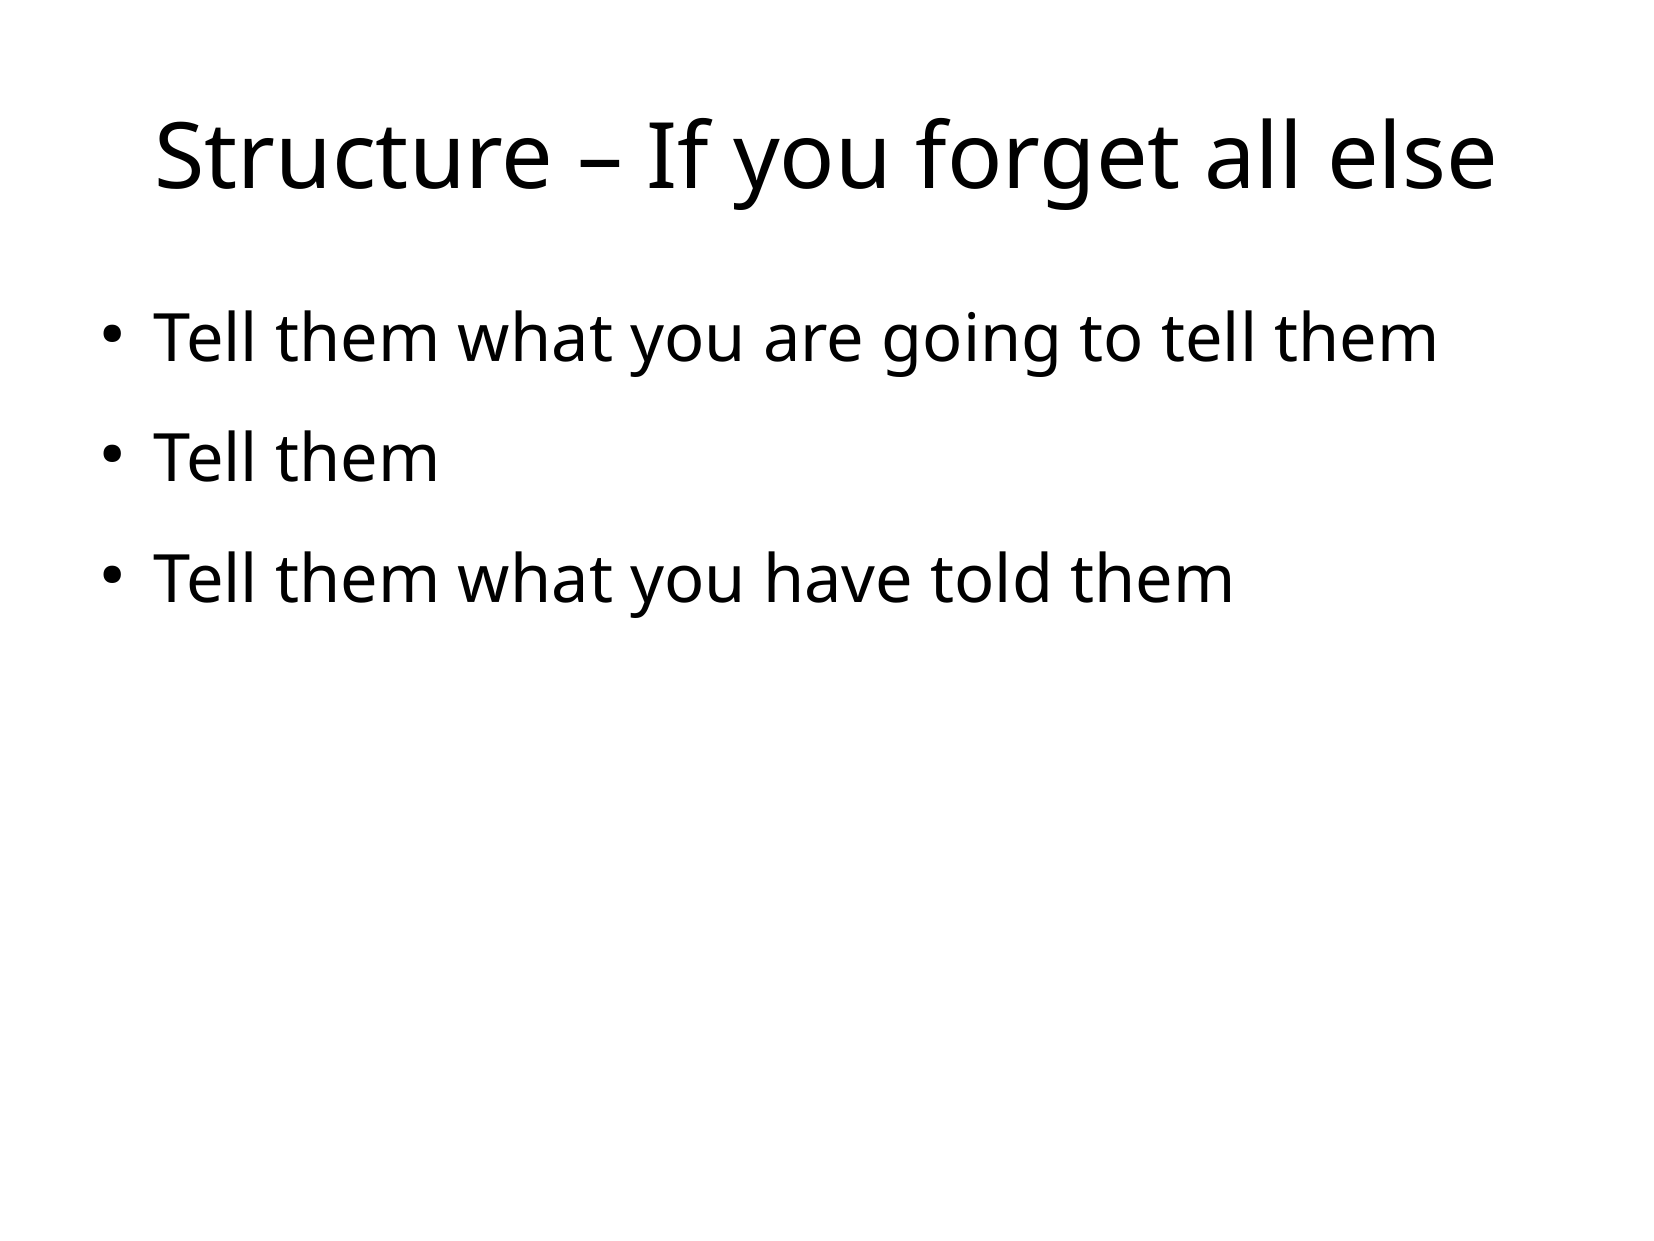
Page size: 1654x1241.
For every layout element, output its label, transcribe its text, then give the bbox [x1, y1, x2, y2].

list Tell them what you are going to tell them Tell them Tell them what you have told them [82, 290, 1571, 1109]
title Structure – If you forget all else [82, 56, 1571, 250]
